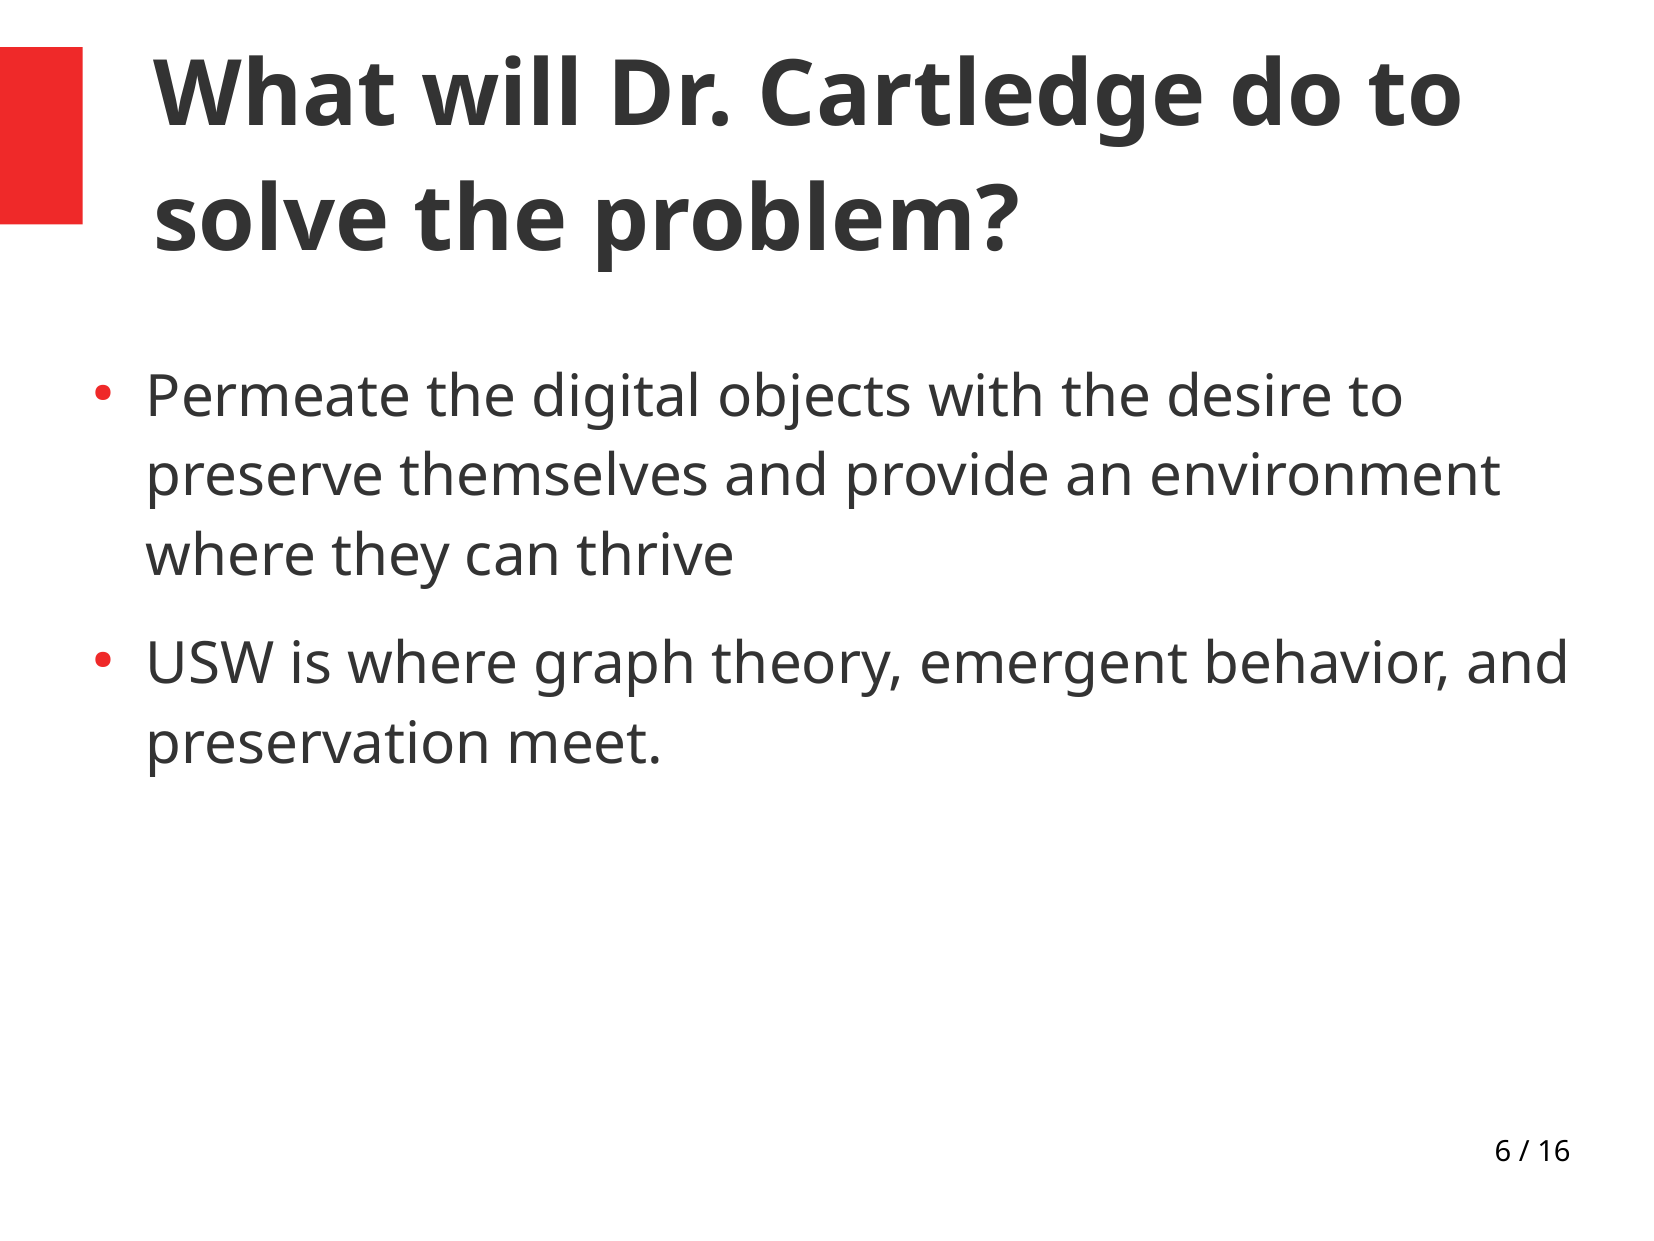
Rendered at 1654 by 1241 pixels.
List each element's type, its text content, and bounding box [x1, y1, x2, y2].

list Permeate the digital objects with the desire to preserve themselves and provide an environment where they can thrive USW is where graph theory, emergent behavior, and preservation meet. [75, 354, 1591, 1074]
title What will Dr. Cartledge do to solve the problem? [118, 27, 1571, 278]
